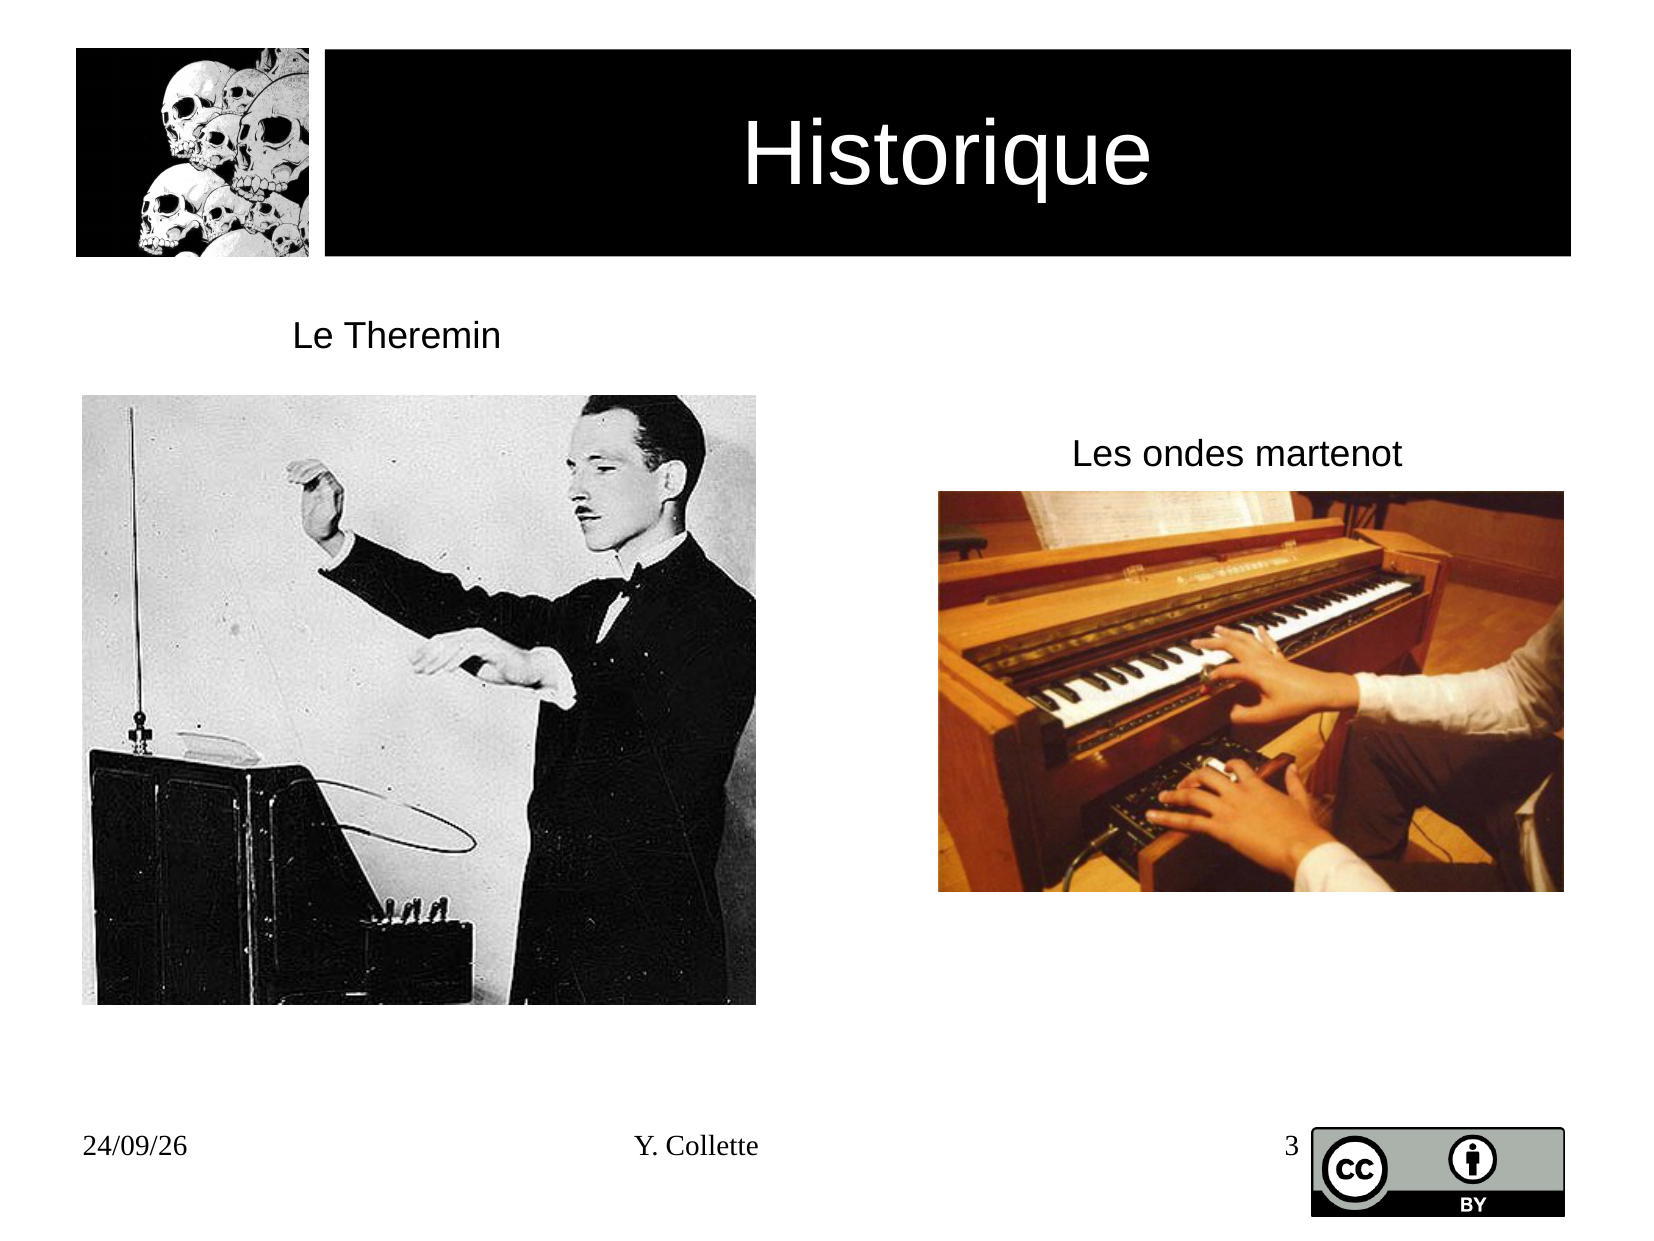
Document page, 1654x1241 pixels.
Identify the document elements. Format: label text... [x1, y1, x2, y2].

text_box Le Theremin [277, 307, 544, 364]
text_box Les ondes martenot [1057, 425, 1441, 483]
title Historique [324, 49, 1571, 257]
picture [1311, 1127, 1565, 1217]
picture [82, 395, 756, 1006]
picture [76, 48, 309, 257]
picture [938, 491, 1564, 892]
